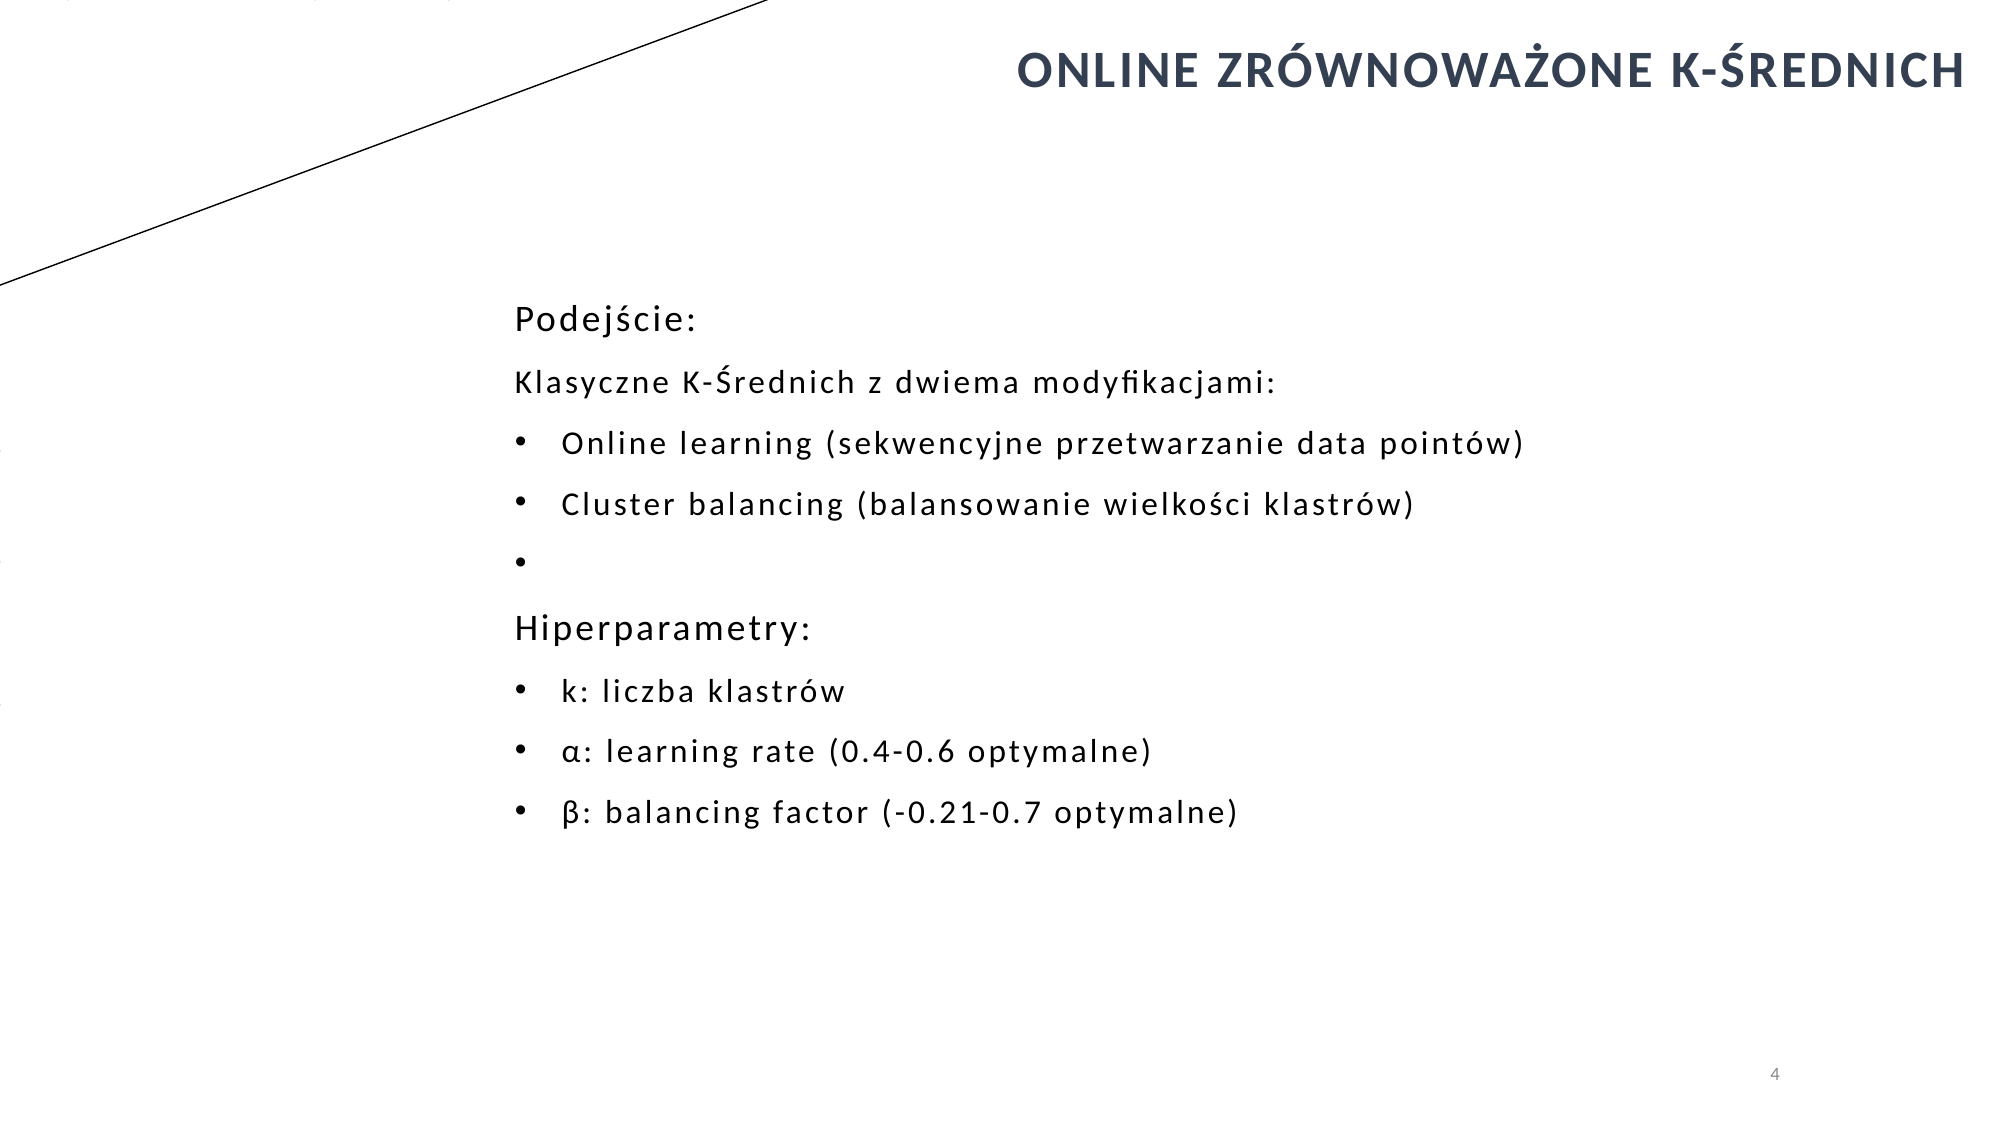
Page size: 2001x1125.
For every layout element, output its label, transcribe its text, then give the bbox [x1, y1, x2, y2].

list Podejście: Klasyczne K-Średnich z dwiema modyfikacjami: Online learning (sekwencyjne przetwarzanie data pointów) Cluster balancing (balansowanie wielkości klastrów) Hiperparametry: k: liczba klastrów α: learning rate (0.4-0.6 optymalne) β: balancing factor (-0.21-0.7 optymalne) [499, 144, 1847, 981]
title Online zrównoważone k-średnich [1002, 22, 1986, 107]
slide_number 4 [1755, 1042, 1863, 1103]
